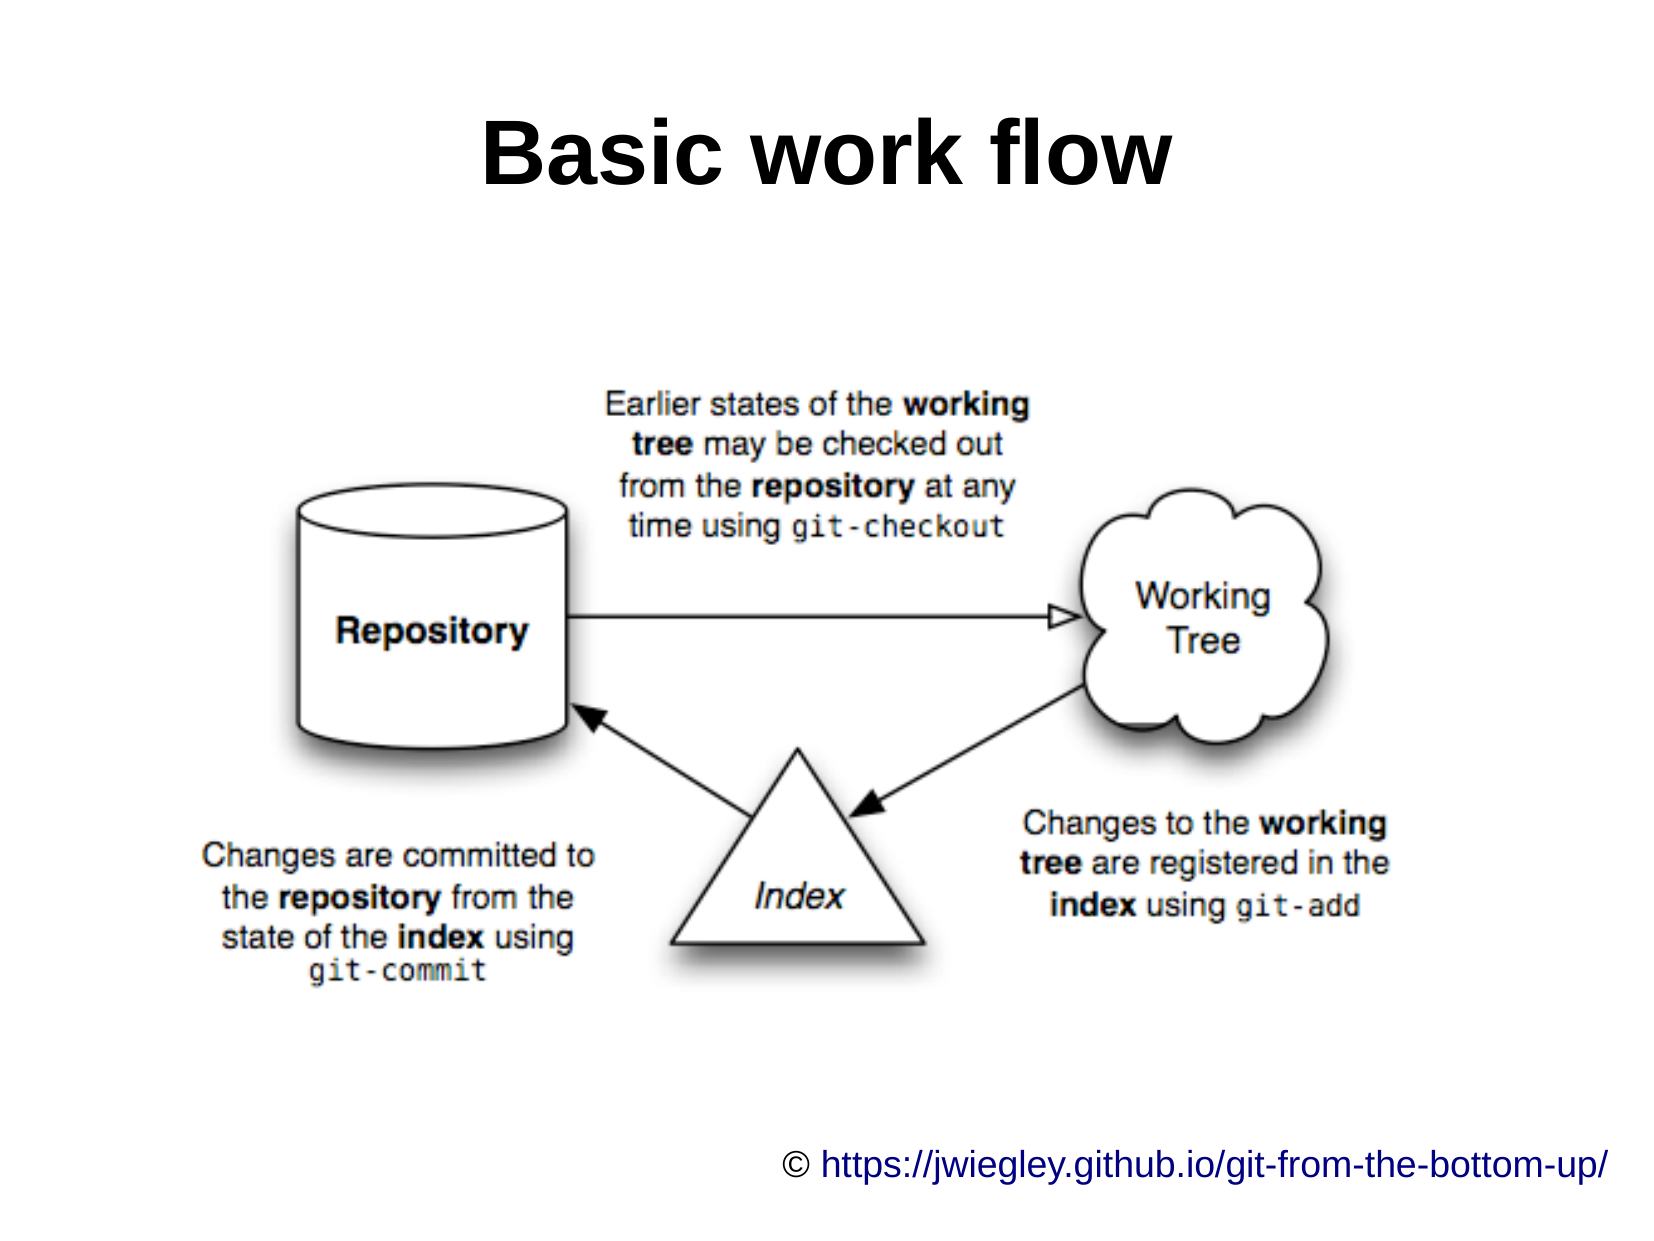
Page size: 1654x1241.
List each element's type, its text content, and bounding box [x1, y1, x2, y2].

picture [153, 354, 1441, 1016]
text_box © https://jwiegley.github.io/git-from-the-bottom-up/ [767, 1136, 1625, 1193]
title Basic work flow [82, 49, 1571, 257]
